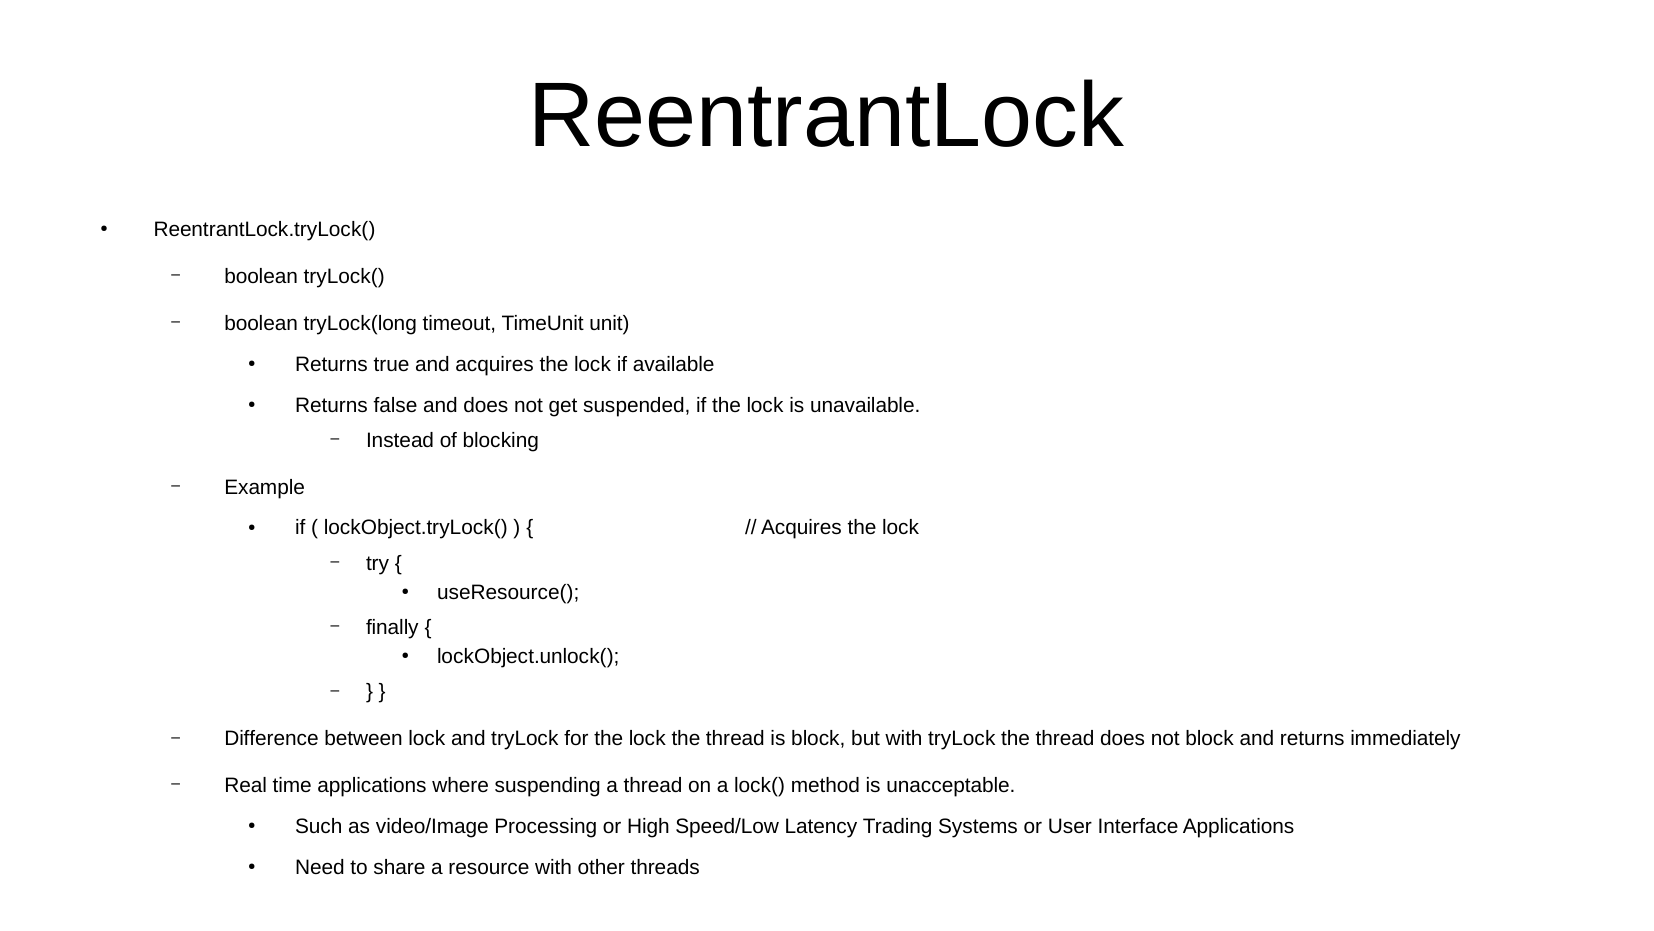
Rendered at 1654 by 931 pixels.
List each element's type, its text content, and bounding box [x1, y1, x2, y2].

list ReentrantLock.tryLock() boolean tryLock() boolean tryLock(long timeout, TimeUnit unit) Returns true and acquires the lock if available Returns false and does not get suspended, if the lock is unavailable. Instead of blocking Example if ( lockObject.tryLock() ) { // Acquires the lock try { useResource(); finally { lockObject.unlock(); } } Difference between lock and tryLock for the lock the thread is block, but with tryLock the thread does not block and returns immediately Real time applications where suspending a thread on a lock() method is unacceptable. Such as video/Image Processing or High Speed/Low Latency Trading Systems or User Interface Applications Need to share a resource with other threads [82, 217, 1636, 916]
title ReentrantLock [82, 37, 1571, 193]
